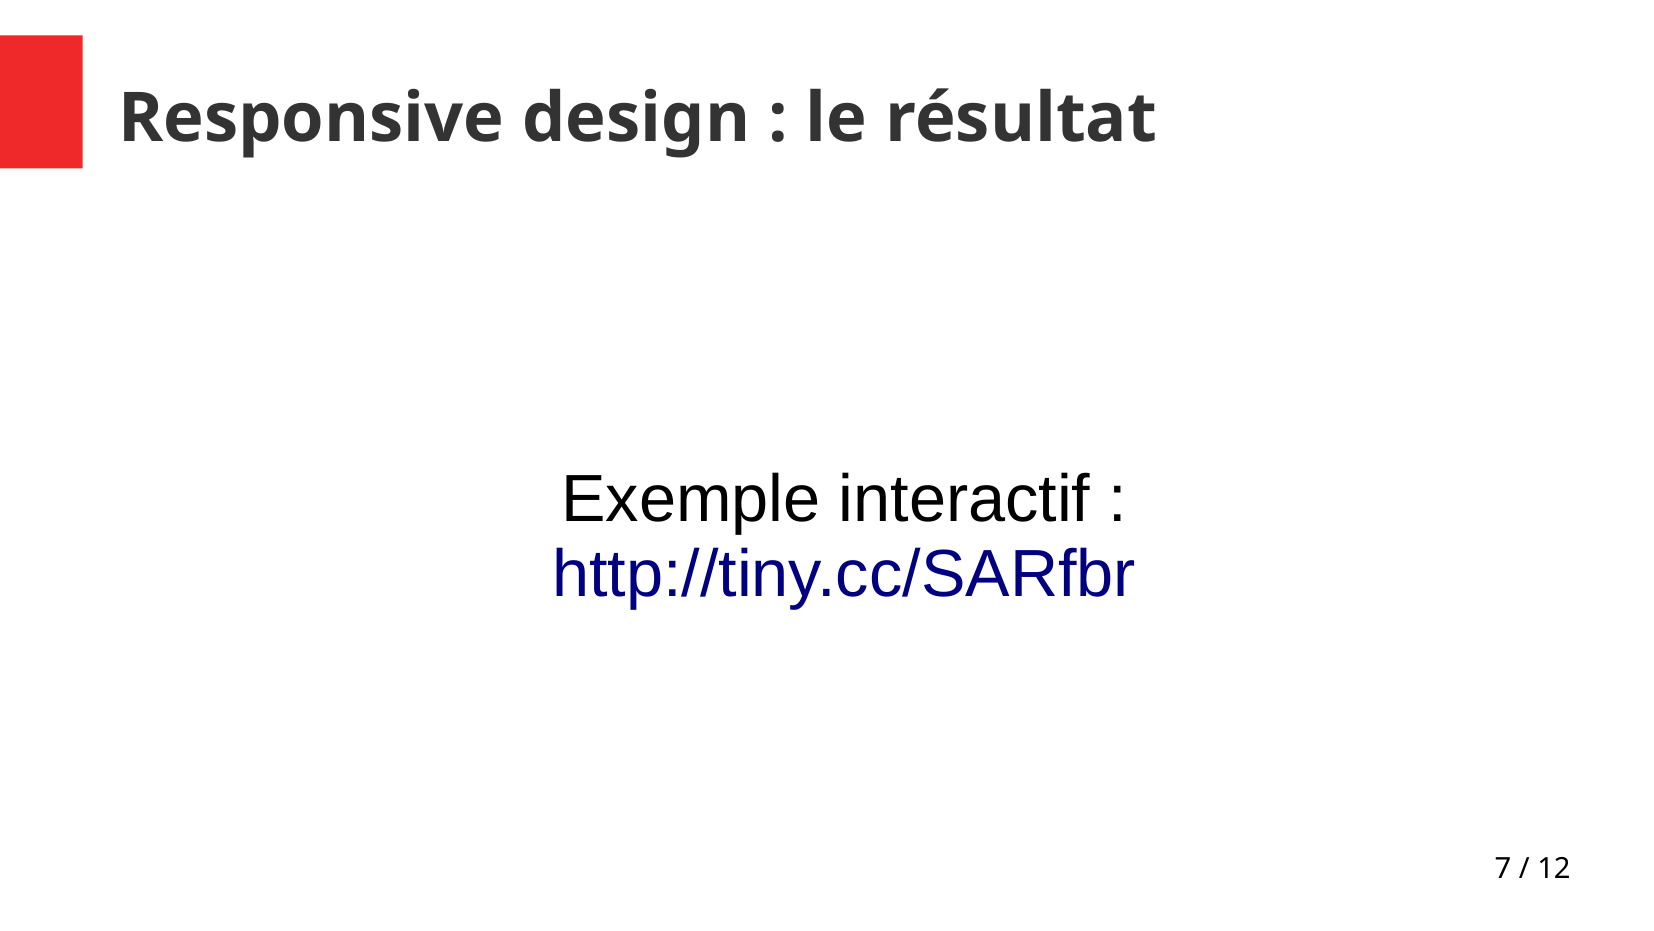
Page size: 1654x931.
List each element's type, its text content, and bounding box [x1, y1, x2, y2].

title Responsive design : le résultat [118, 37, 1571, 193]
subtitle Exemple interactif : http://tiny.cc/SARfbr [118, 265, 1536, 806]
